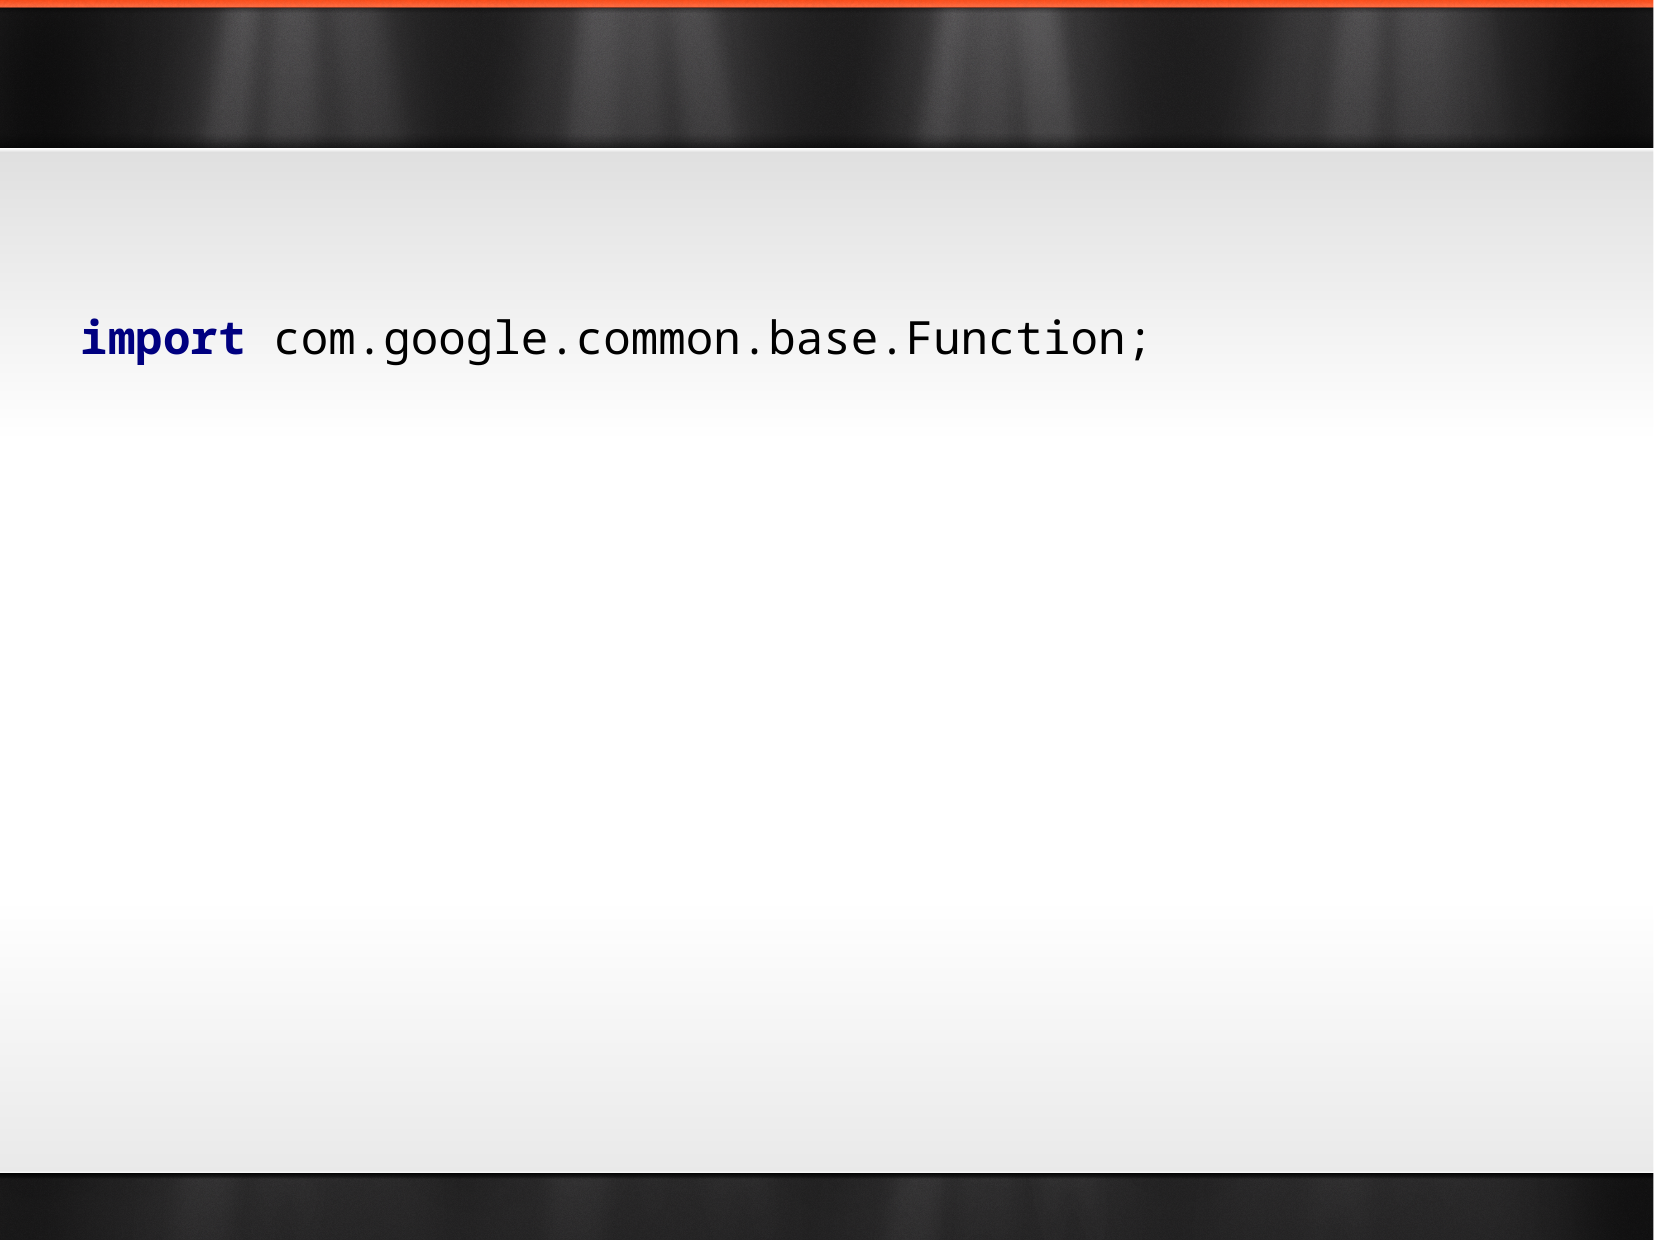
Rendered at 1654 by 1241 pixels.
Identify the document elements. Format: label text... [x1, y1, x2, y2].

text_box import com.google.common.base.Function; [80, 305, 1654, 1125]
picture [0, 0, 1654, 1240]
